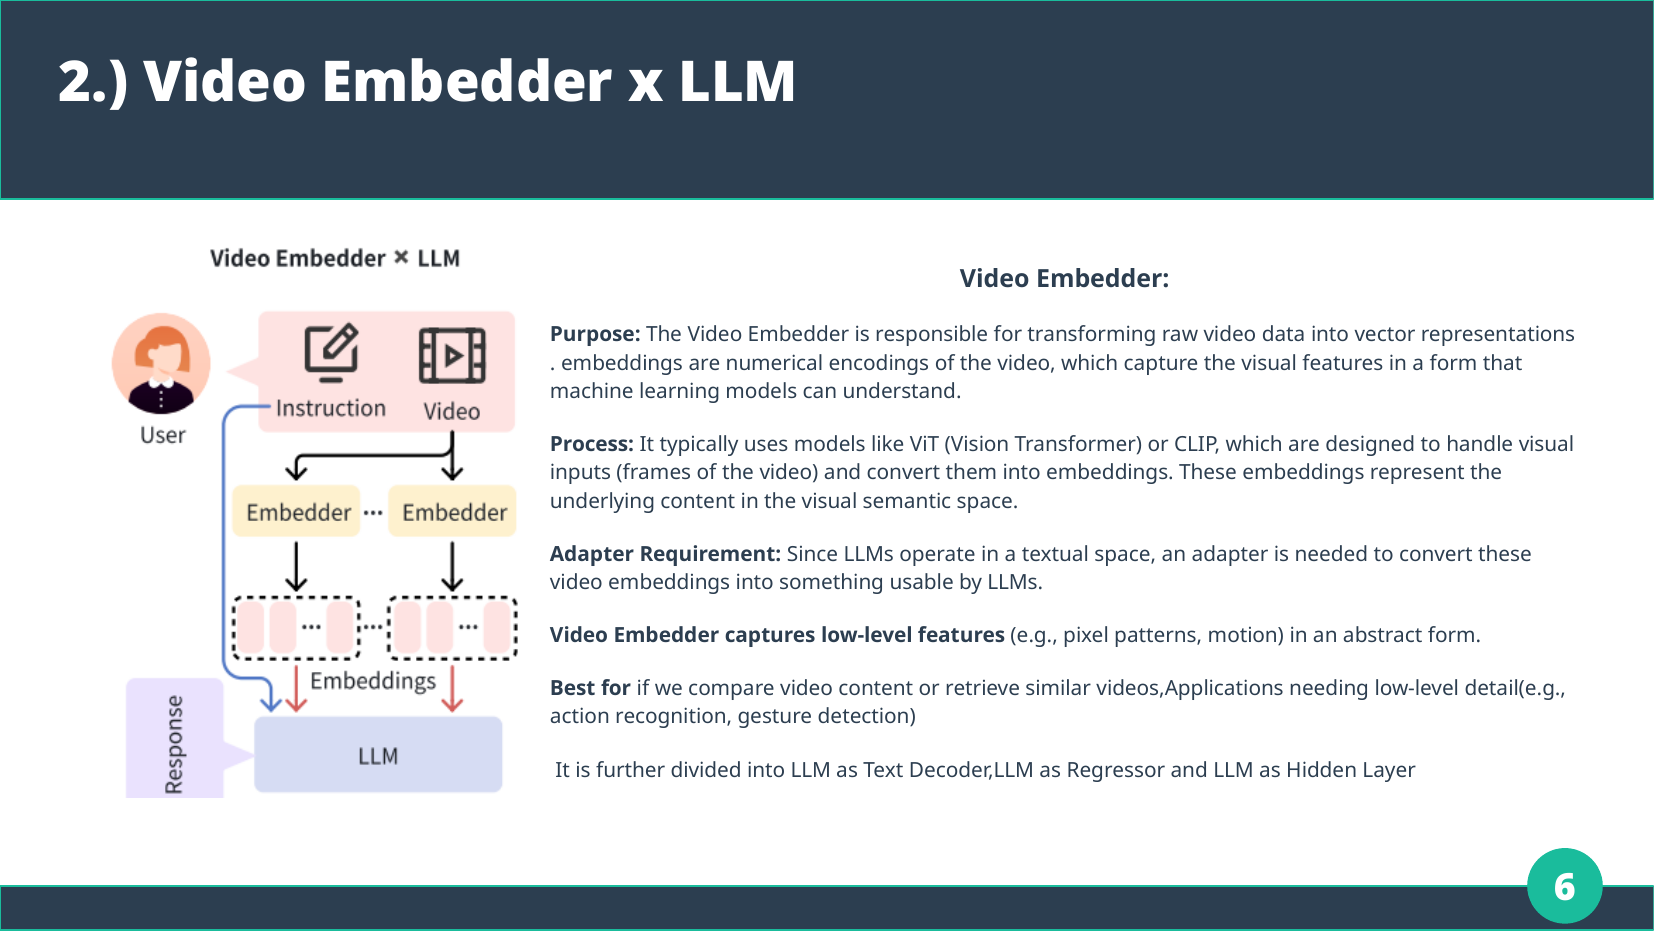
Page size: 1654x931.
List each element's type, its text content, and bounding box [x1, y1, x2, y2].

picture [88, 244, 532, 798]
text_box Video Embedder: Purpose: The Video Embedder is responsible for transforming raw video data into vector representations . embeddings are numerical encodings of the video, which capture the visual features in a form that machine learning models can understand. Process: It typically uses models like ViT (Vision Transformer) or CLIP, which are designed to handle visual inputs (frames of the video) and convert them into embeddings. These embeddings represent the underlying content in the visual semantic space. Adapter Requirement: Since LLMs operate in a textual space, an adapter is needed to convert these video embeddings into something usable by LLMs. Video Embedder captures low-level features (e.g., pixel patterns, motion) in an abstract form. Best for if we compare video content or retrieve similar videos,Applications needing low-level detail(e.g., action recognition, gesture detection) It is further divided into LLM as Text Decoder,LLM as Regressor and LLM as Hidden Layer [535, 236, 1595, 808]
title 2.) Video Embedder x LLM [59, 59, 1595, 178]
